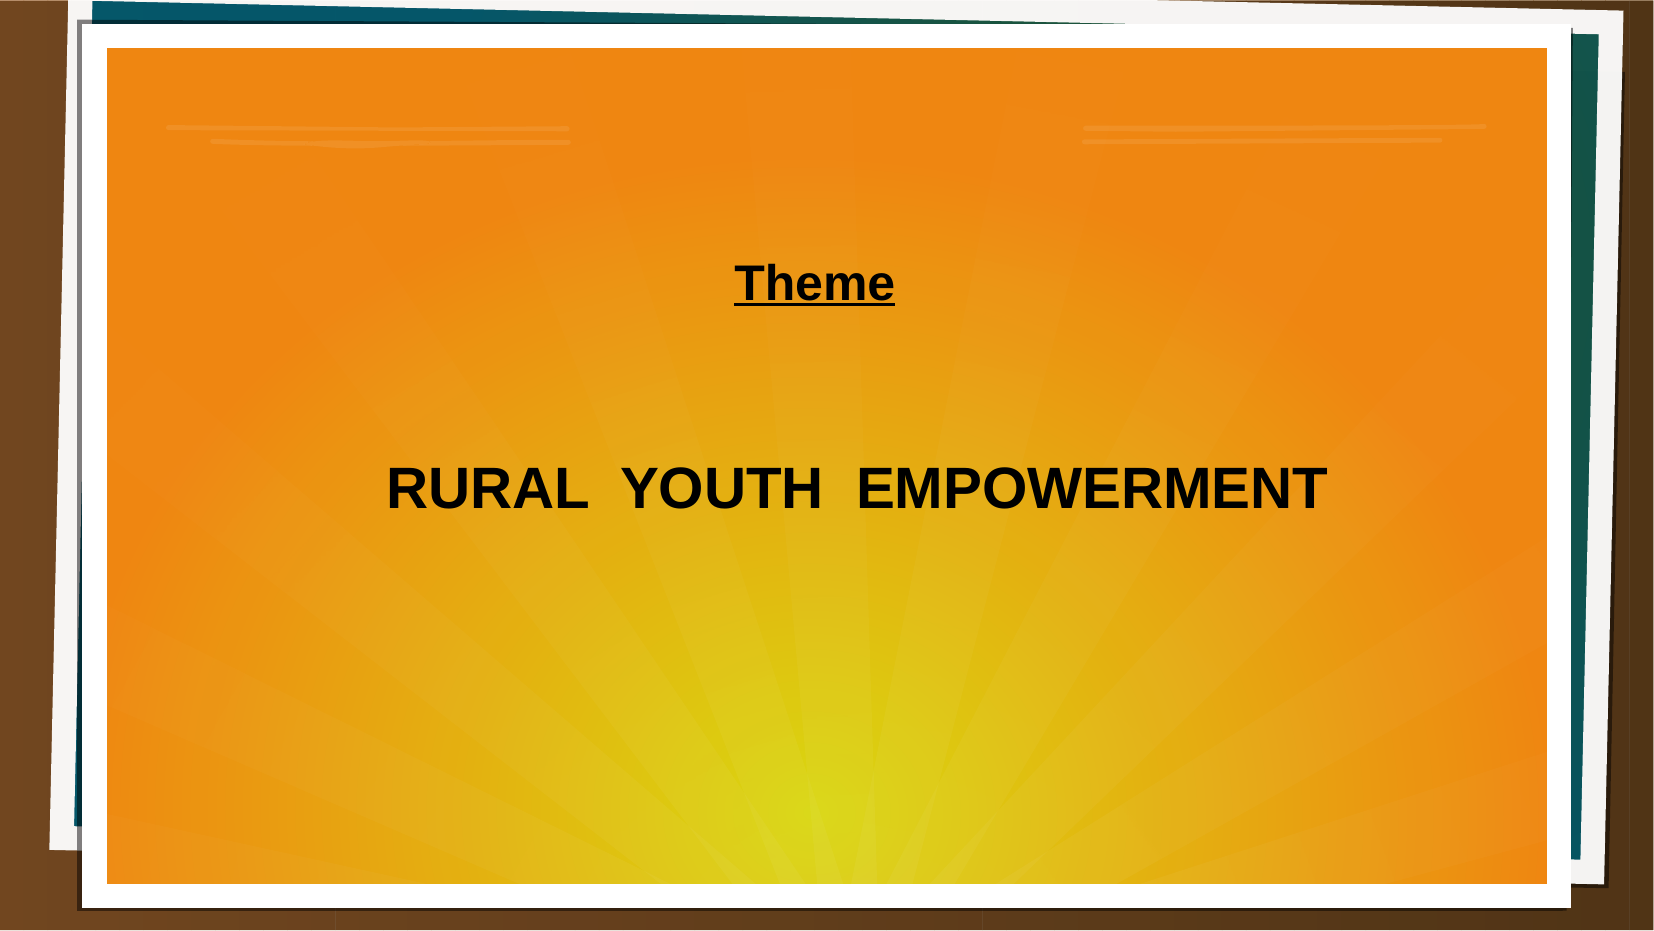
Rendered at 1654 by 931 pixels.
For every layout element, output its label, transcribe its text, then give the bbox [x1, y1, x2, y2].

text_box RURAL YOUTH EMPOWERMENT [318, 448, 1347, 529]
text_box Theme [649, 248, 993, 319]
